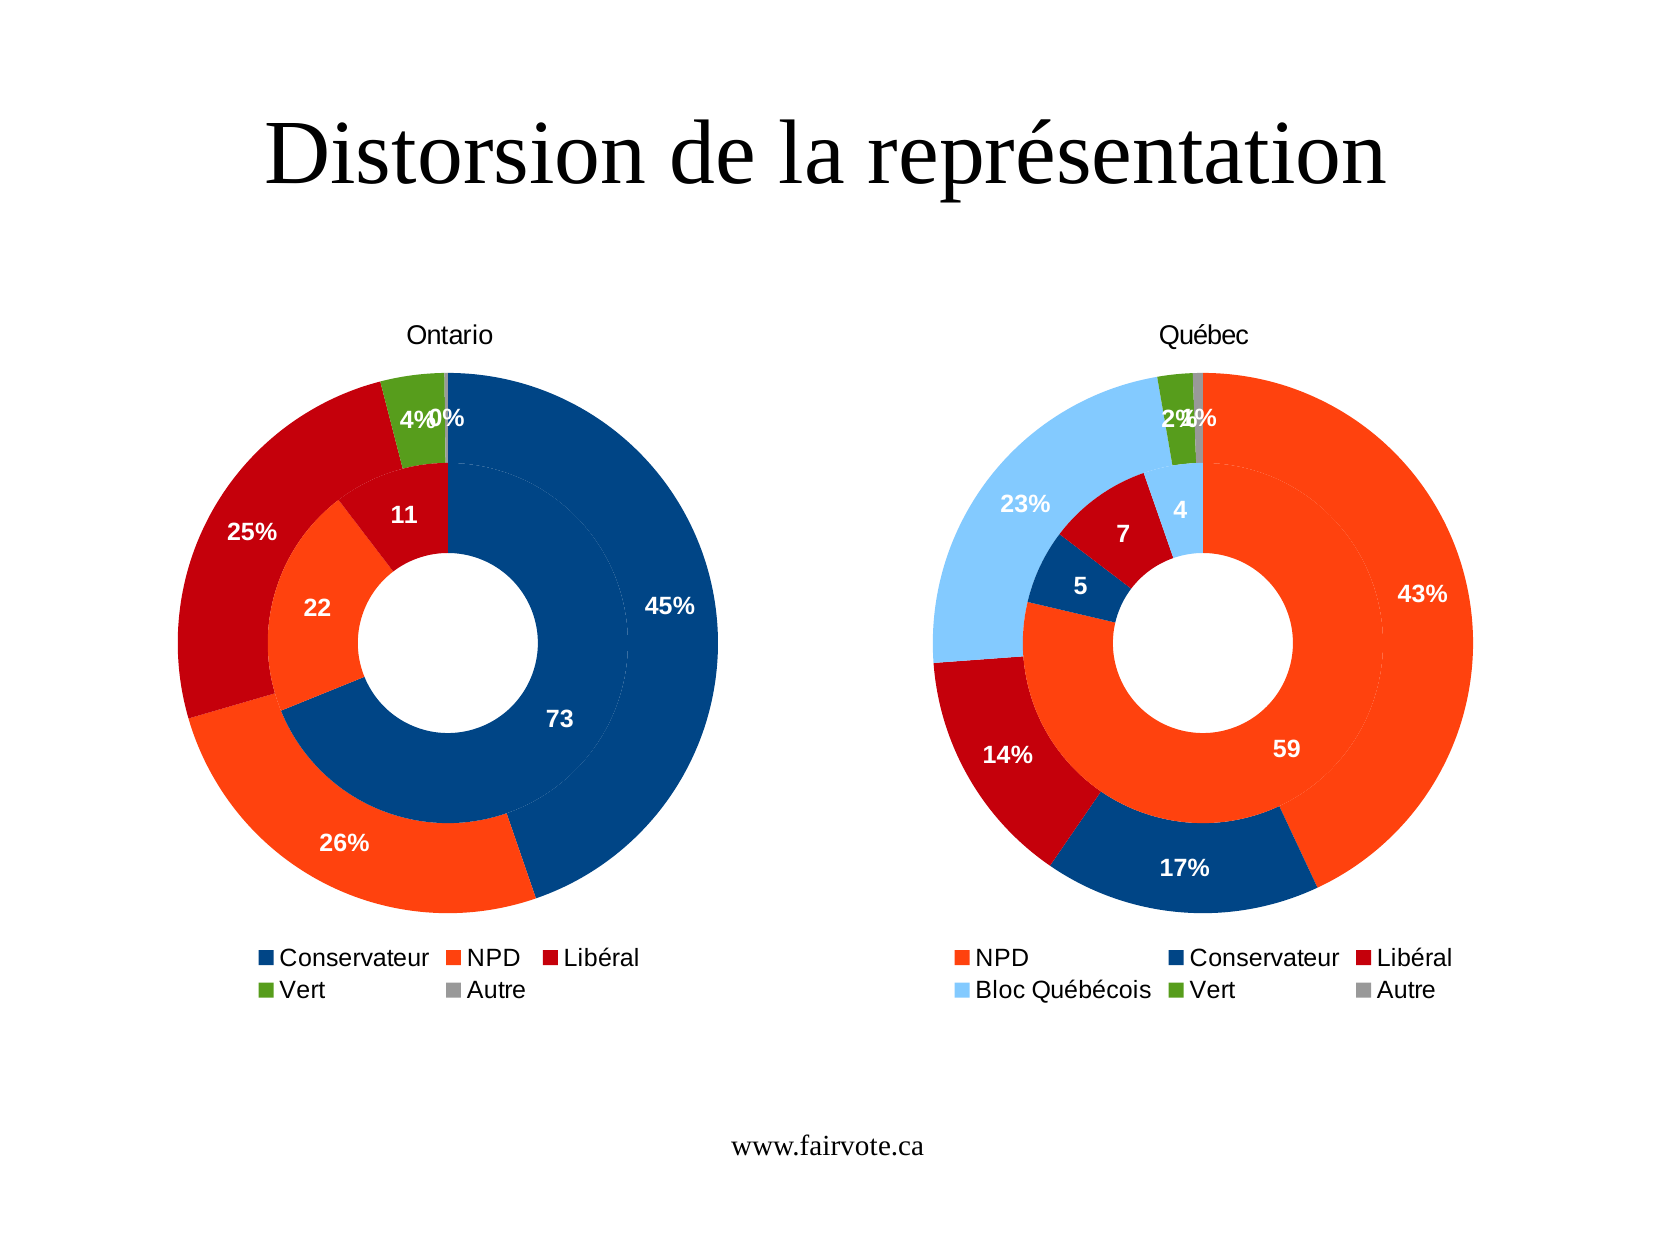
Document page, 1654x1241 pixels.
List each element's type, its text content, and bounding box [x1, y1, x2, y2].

chart [849, 290, 1560, 1010]
chart [94, 290, 805, 1010]
title Distorsion de la représentation [82, 49, 1571, 257]
